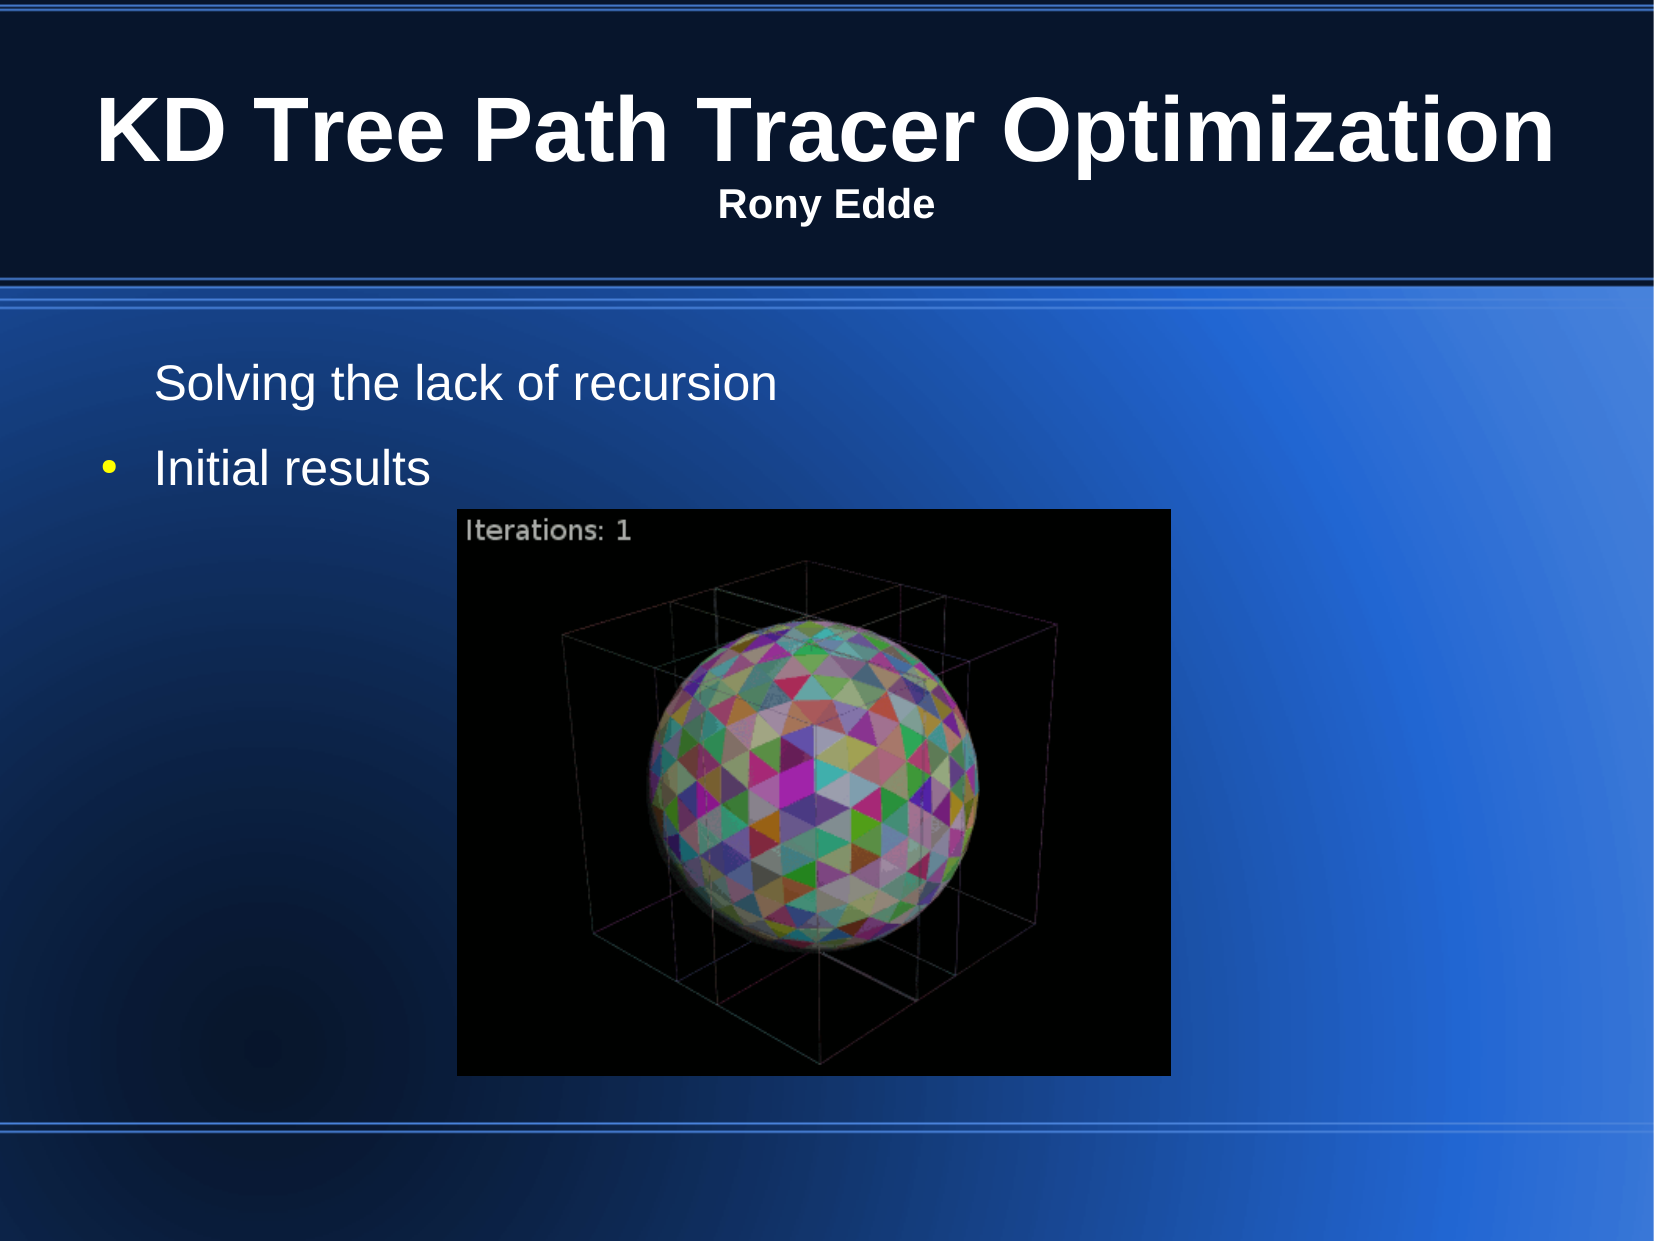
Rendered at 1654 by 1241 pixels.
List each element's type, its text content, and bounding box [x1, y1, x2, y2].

picture [0, 0, 1654, 1241]
list Solving the lack of recursion Initial results [82, 355, 1571, 1058]
title KD Tree Path Tracer Optimization Rony Edde [82, 56, 1571, 250]
